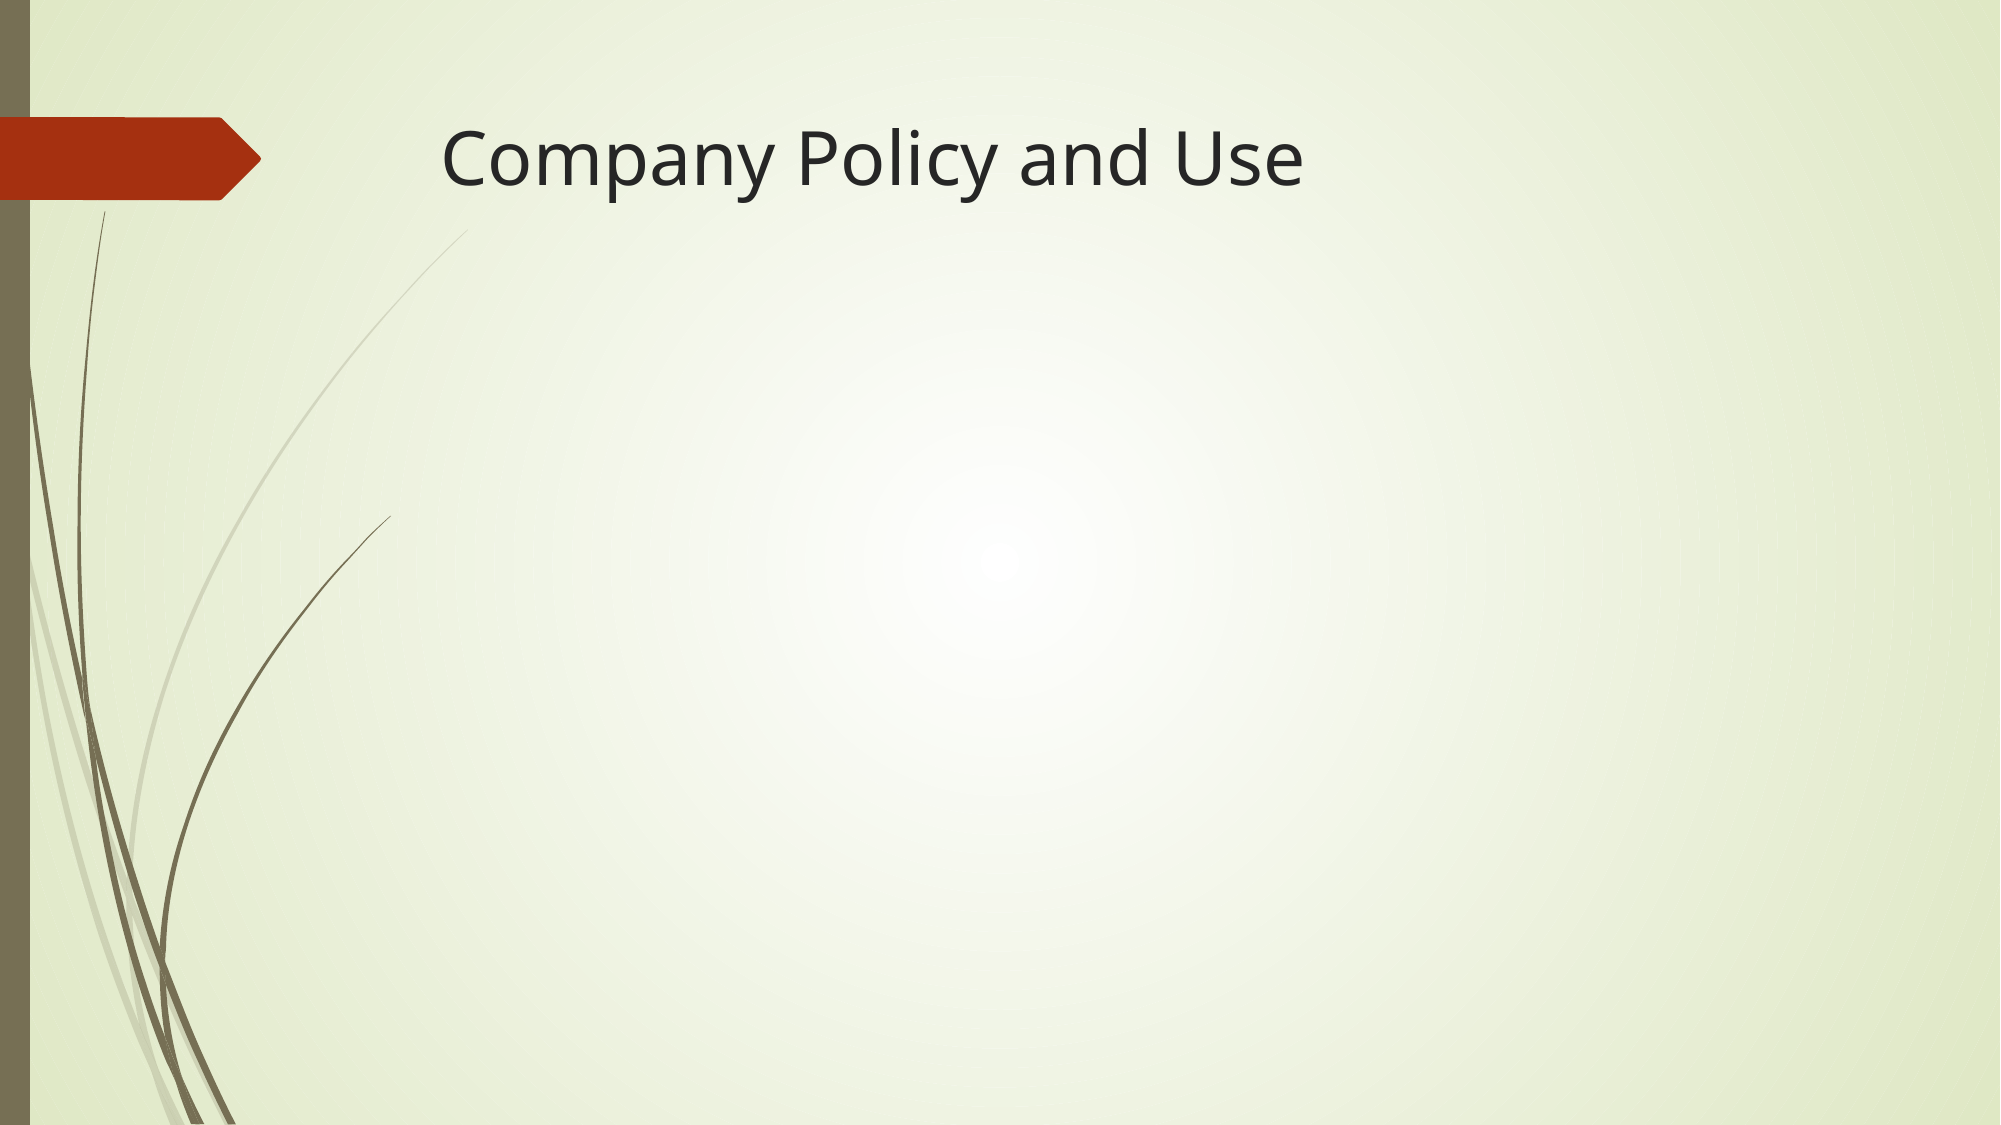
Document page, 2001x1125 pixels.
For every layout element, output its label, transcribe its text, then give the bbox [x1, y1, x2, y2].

title Company Policy and Use [425, 102, 1888, 313]
